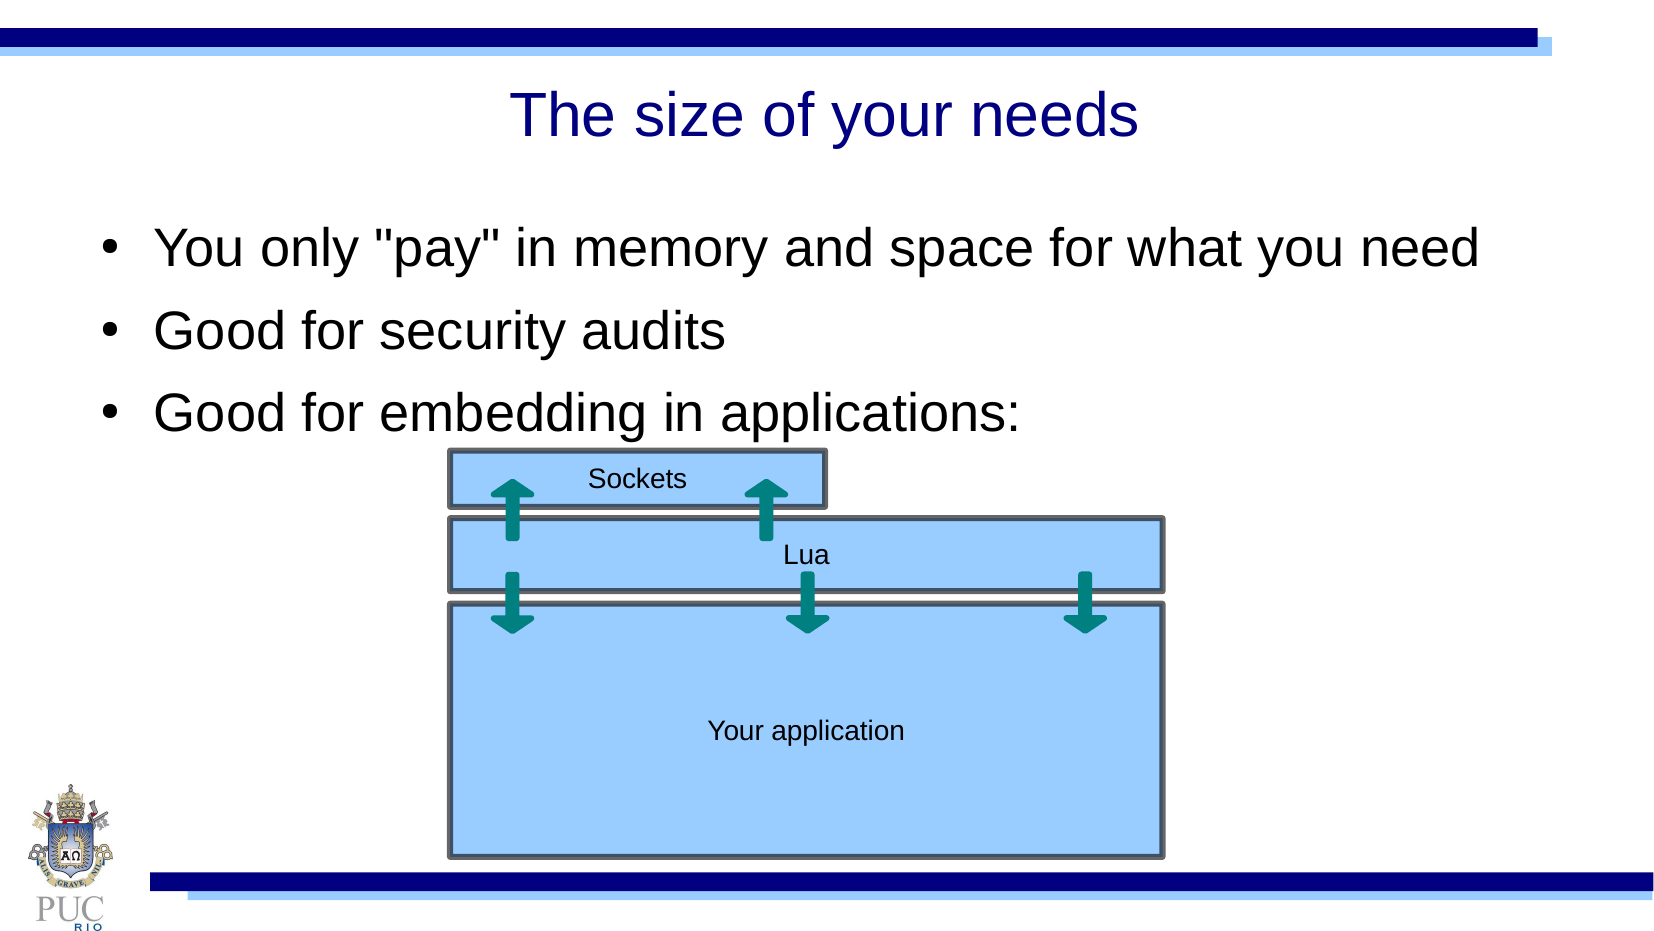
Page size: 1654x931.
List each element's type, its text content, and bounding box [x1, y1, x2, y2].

text_box [1066, 574, 1105, 631]
list You only "pay" in memory and space for what you need Good for security audits Good for embedding in applications: [812, 592, 1081, 603]
text_box Sockets [450, 450, 826, 507]
picture [28, 784, 113, 931]
list You only "pay" in memory and space for what you need Good for security audits Good for embedding in applications: [82, 217, 1571, 758]
text_box [747, 481, 786, 539]
list You only "pay" in memory and space for what you need Good for security audits Good for embedding in applications: [517, 507, 762, 518]
title The size of your needs [37, 37, 1613, 193]
text_box [493, 481, 532, 539]
text_box Lua [450, 518, 1163, 592]
text_box [493, 574, 532, 632]
text_box [788, 574, 827, 631]
text_box Your application [450, 603, 1163, 857]
list You only "pay" in memory and space for what you need Good for security audits Good for embedding in applications: [517, 592, 803, 603]
